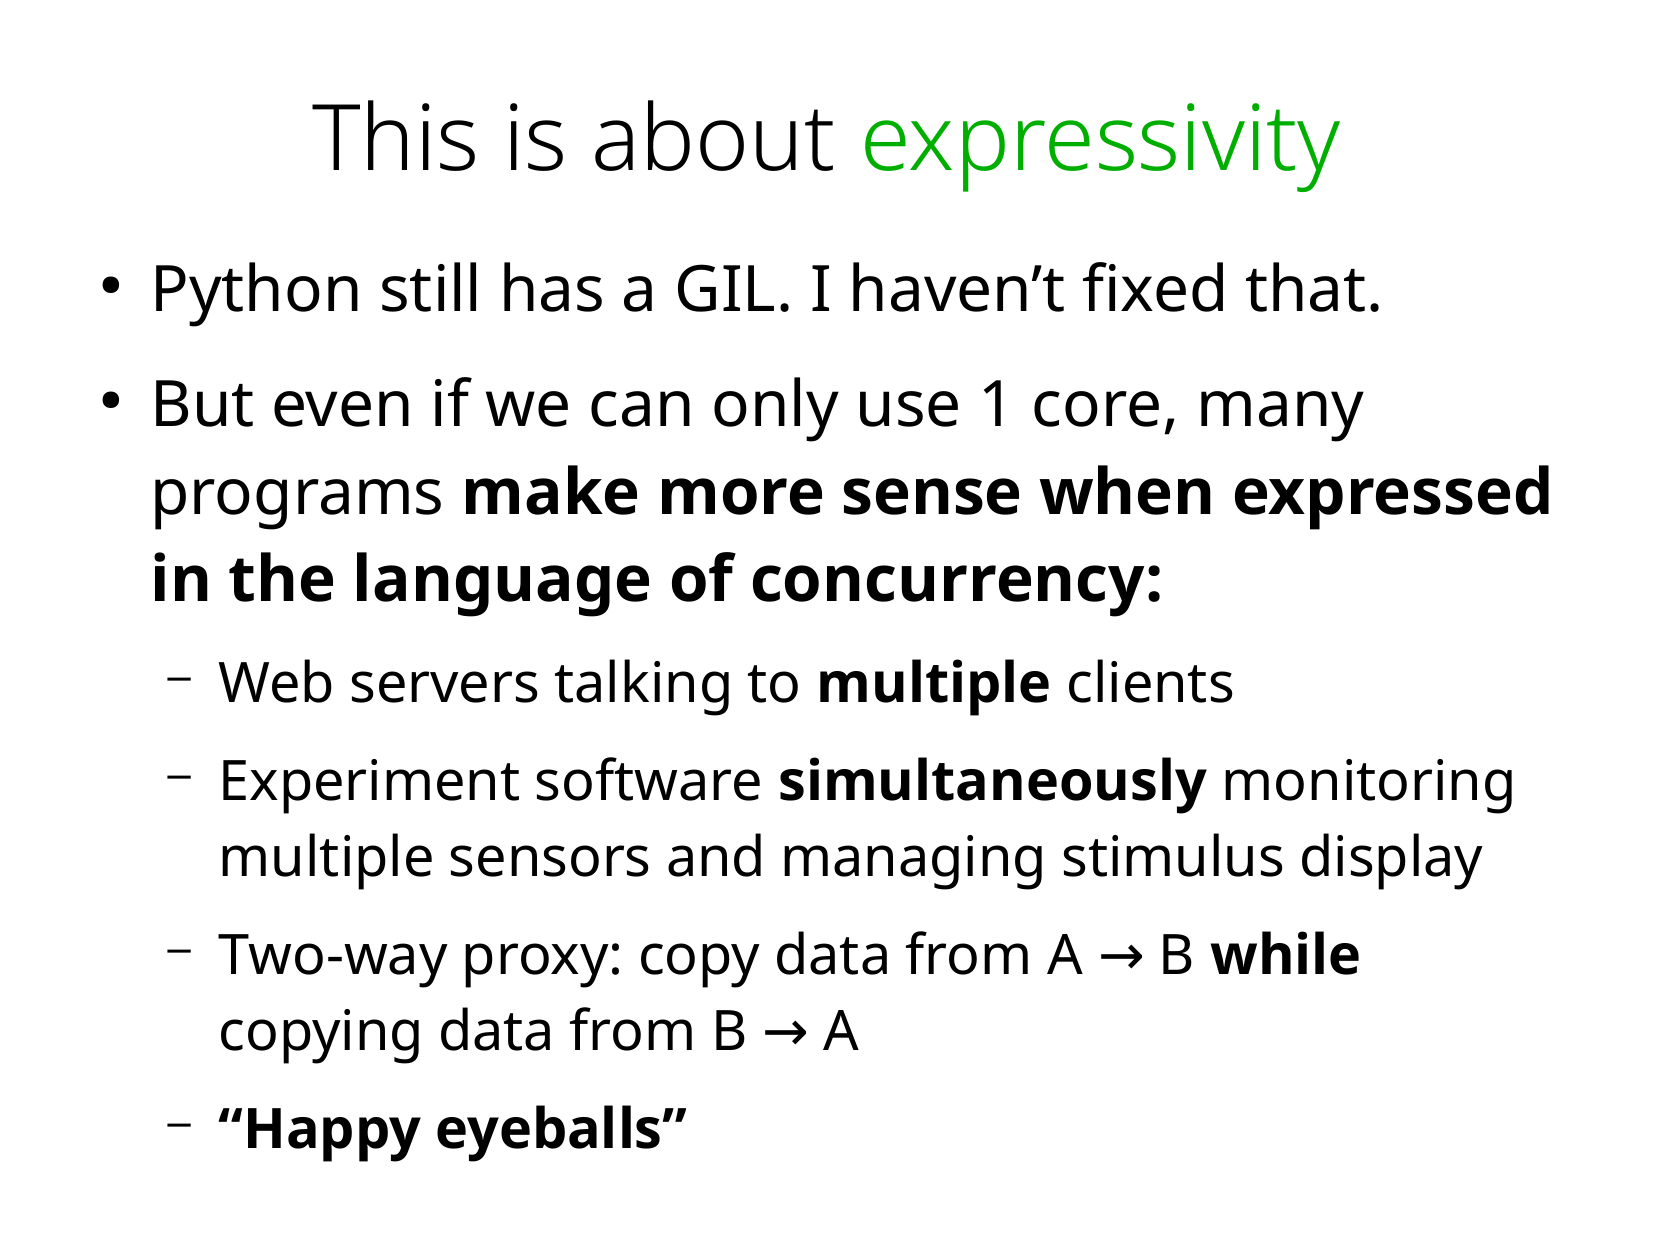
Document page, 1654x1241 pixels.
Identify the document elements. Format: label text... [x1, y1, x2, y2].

list Python still has a GIL. I haven’t fixed that. But even if we can only use 1 core, many programs make more sense when expressed in the language of concurrency: Web servers talking to multiple clients Experiment software simultaneously monitoring multiple sensors and managing stimulus display Two-way proxy: copy data from A → B while copying data from B → A “Happy eyeballs” [82, 242, 1571, 1179]
title This is about expressivity [82, 31, 1571, 239]
